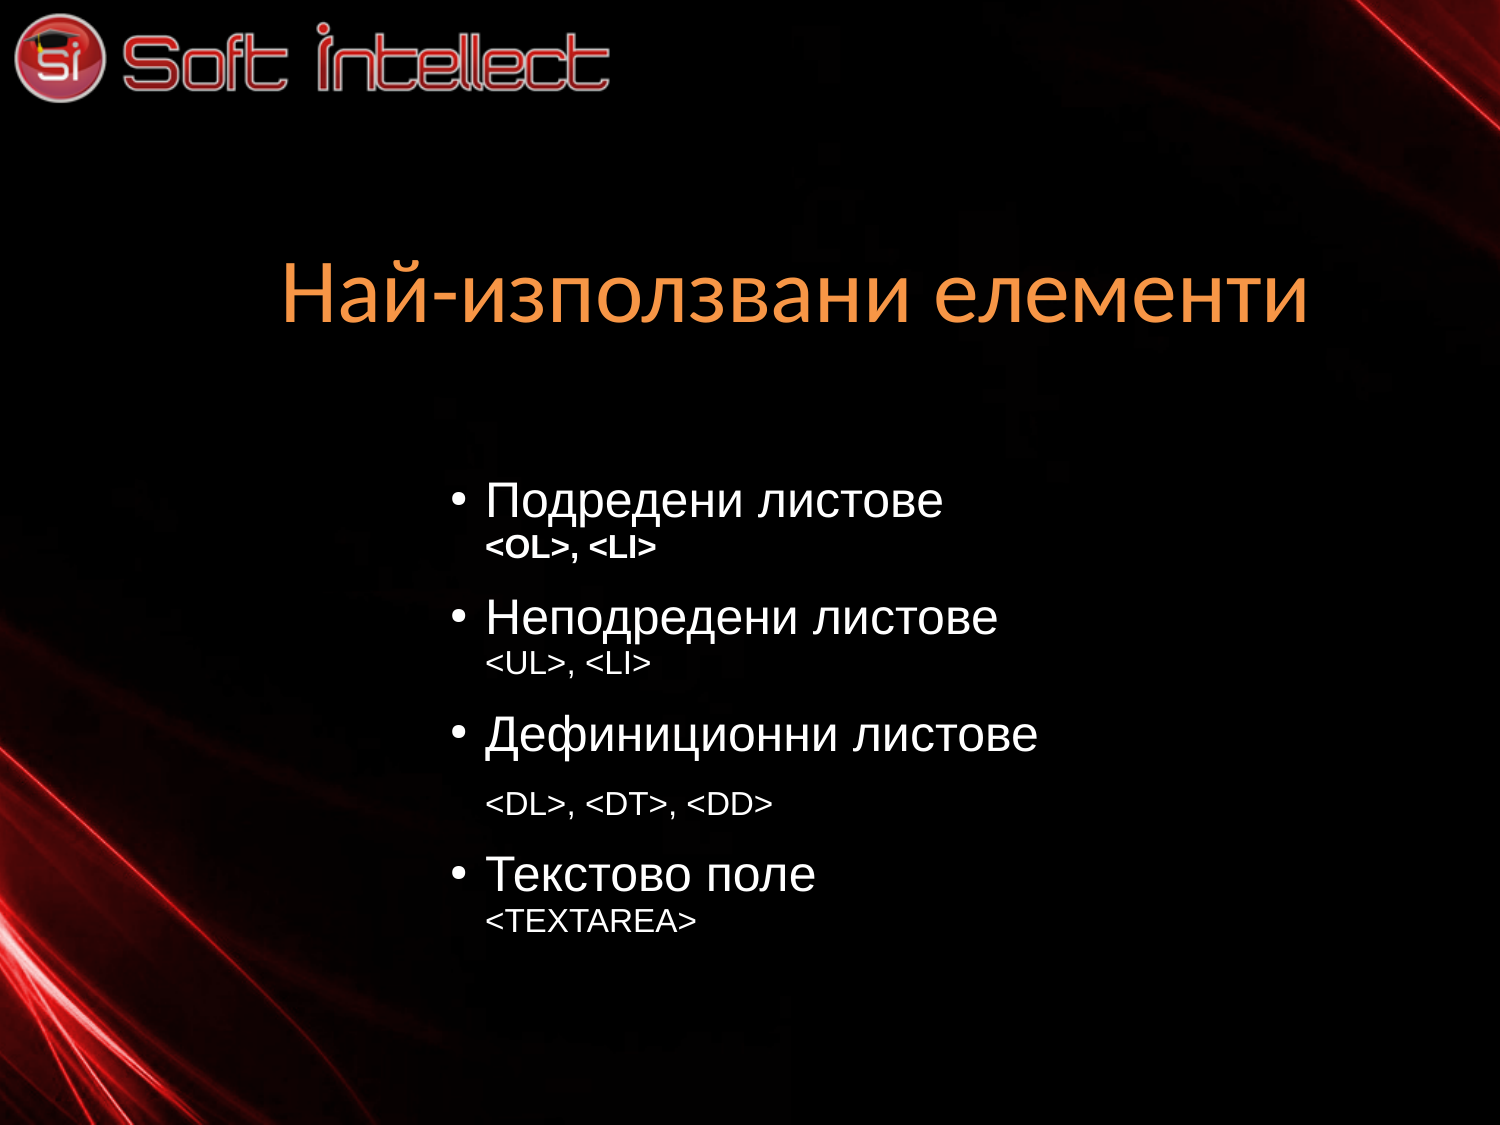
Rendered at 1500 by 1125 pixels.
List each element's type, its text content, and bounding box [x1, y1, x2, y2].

text_box Най-използвани елементи [159, 165, 1434, 407]
picture [0, 0, 1500, 1125]
text_box Подредени листове <OL>, <LI> Неподредени листове <UL>, <LI> Дефиниционни листове <DL>, <DT>, <DD> Текстово поле <TEXTAREA> [435, 464, 1054, 1032]
